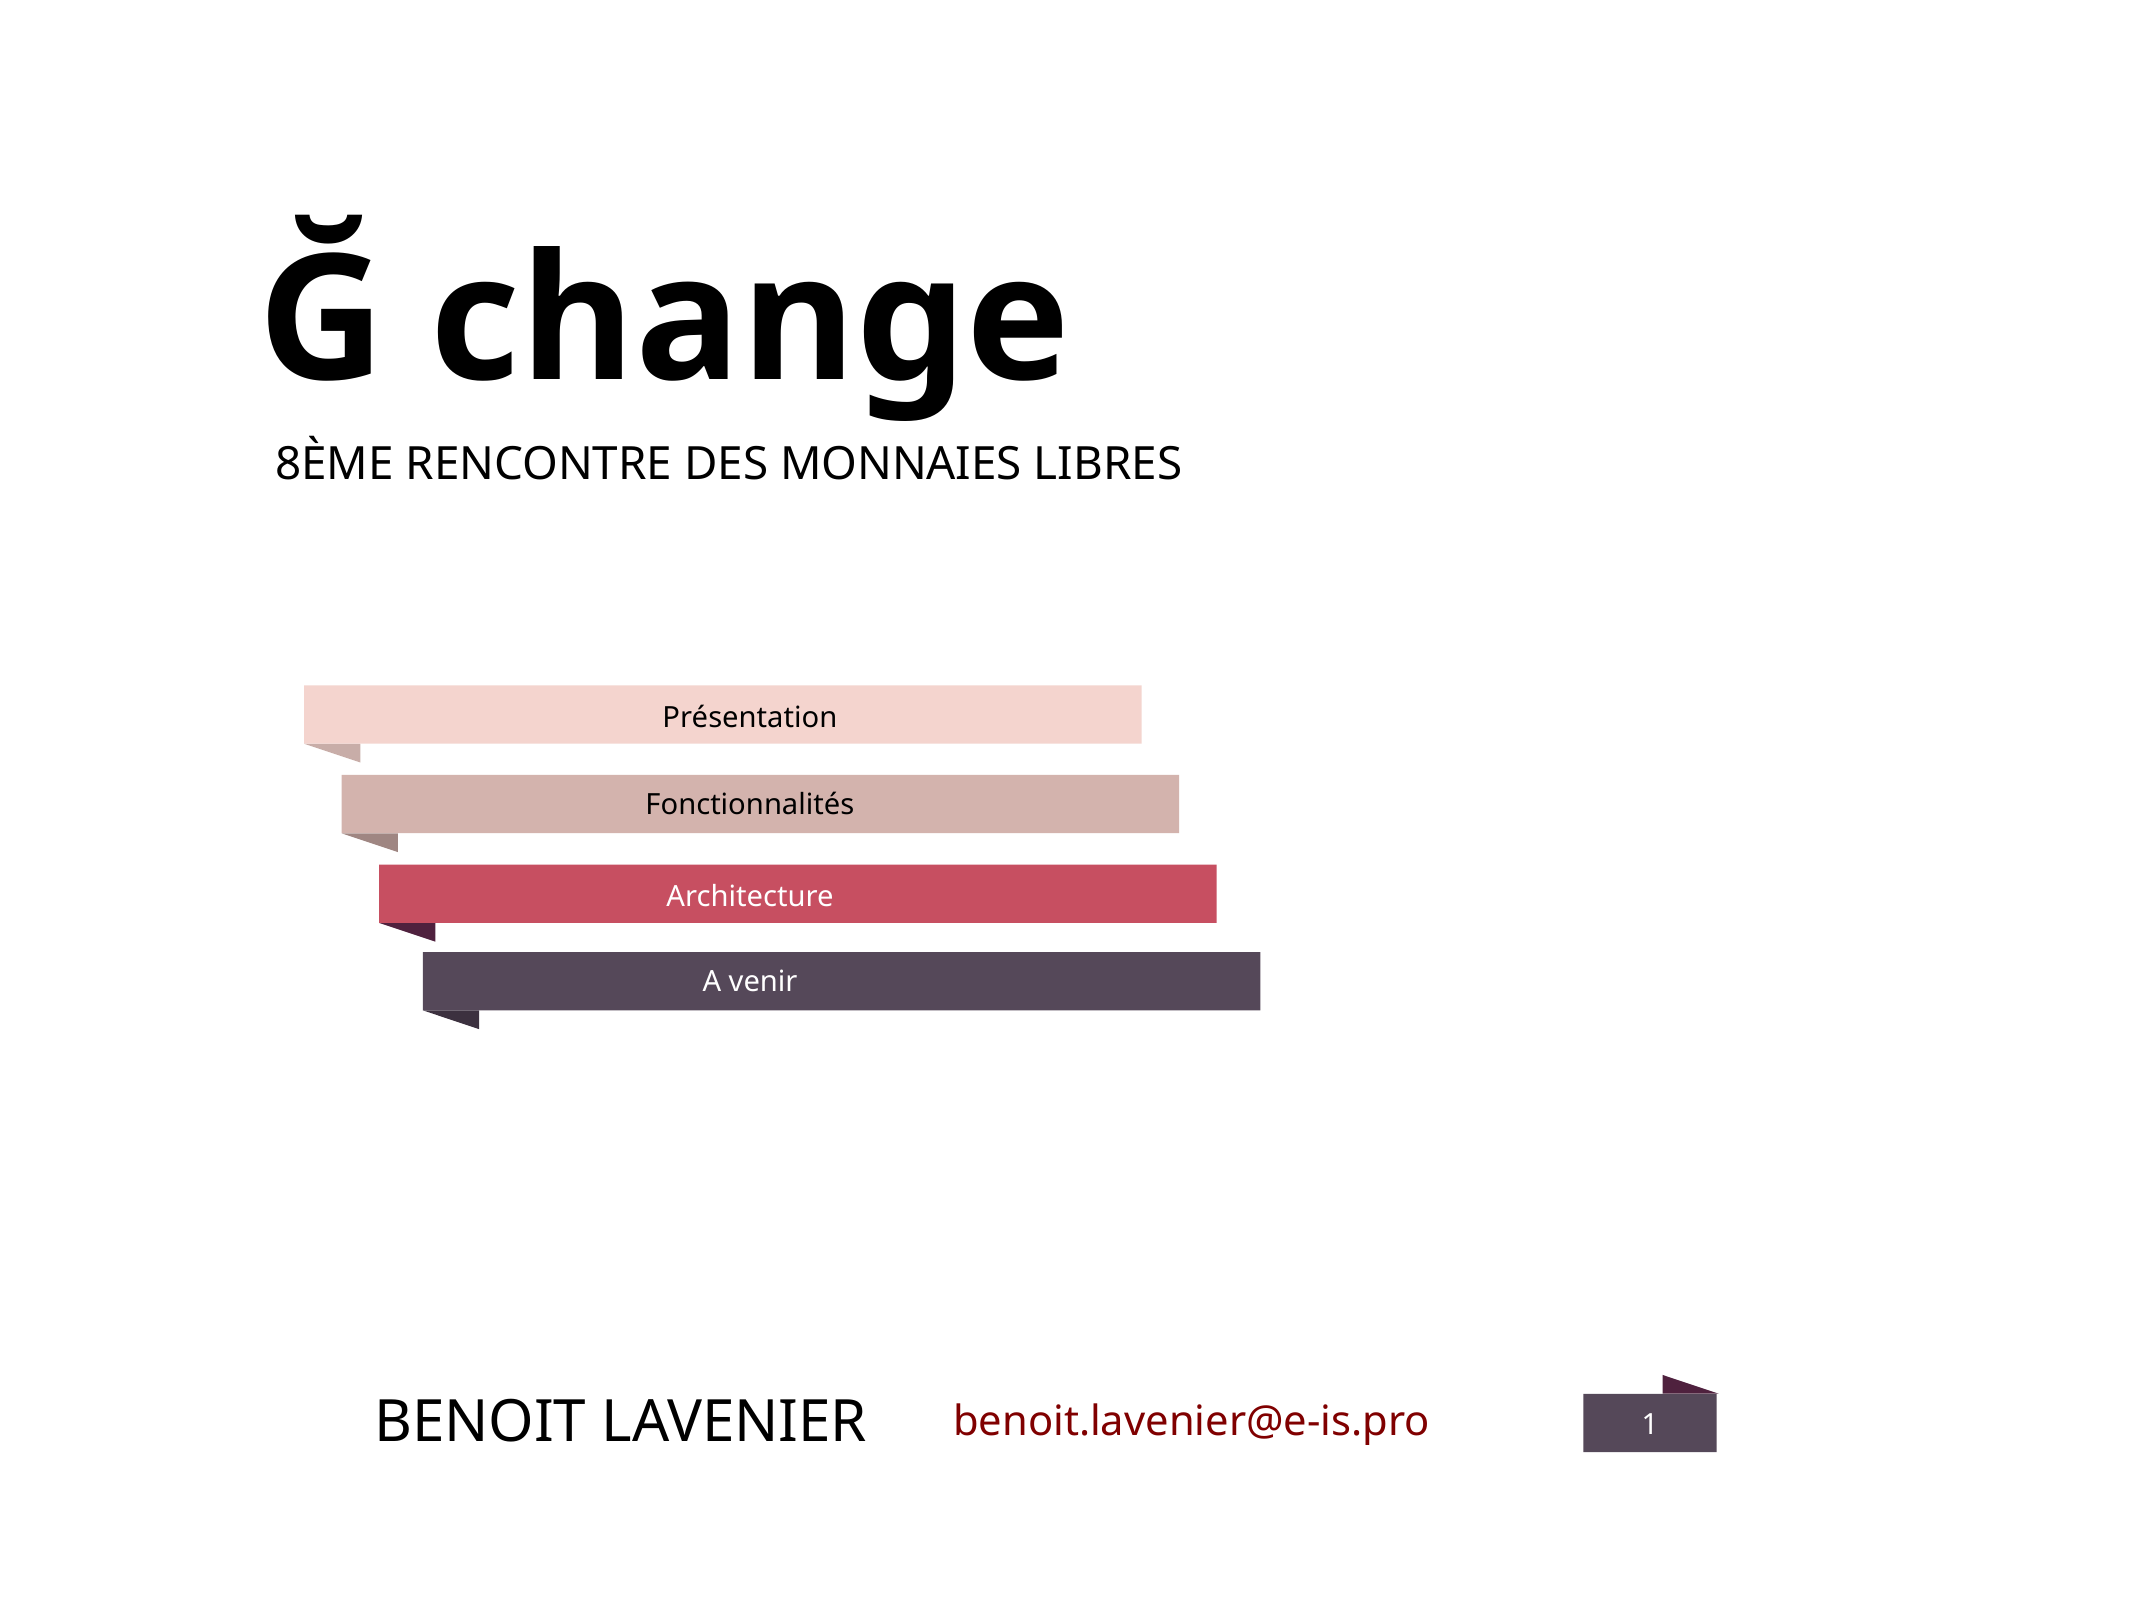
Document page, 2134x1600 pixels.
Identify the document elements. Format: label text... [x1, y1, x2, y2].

list Architecture [468, 869, 1032, 920]
list Fonctionnalités [468, 778, 1032, 829]
list Présentation [468, 690, 1032, 741]
list A venir [468, 955, 1032, 1006]
title Ğ change [249, 193, 1967, 423]
list BENOIT LAVENIER [366, 1375, 1040, 1461]
list benoit.lavenier@e-is.pro [1040, 1381, 1592, 1457]
list 1 [1592, 1393, 1717, 1453]
list 8ème rencontre des monnaies libres [266, 424, 1255, 540]
